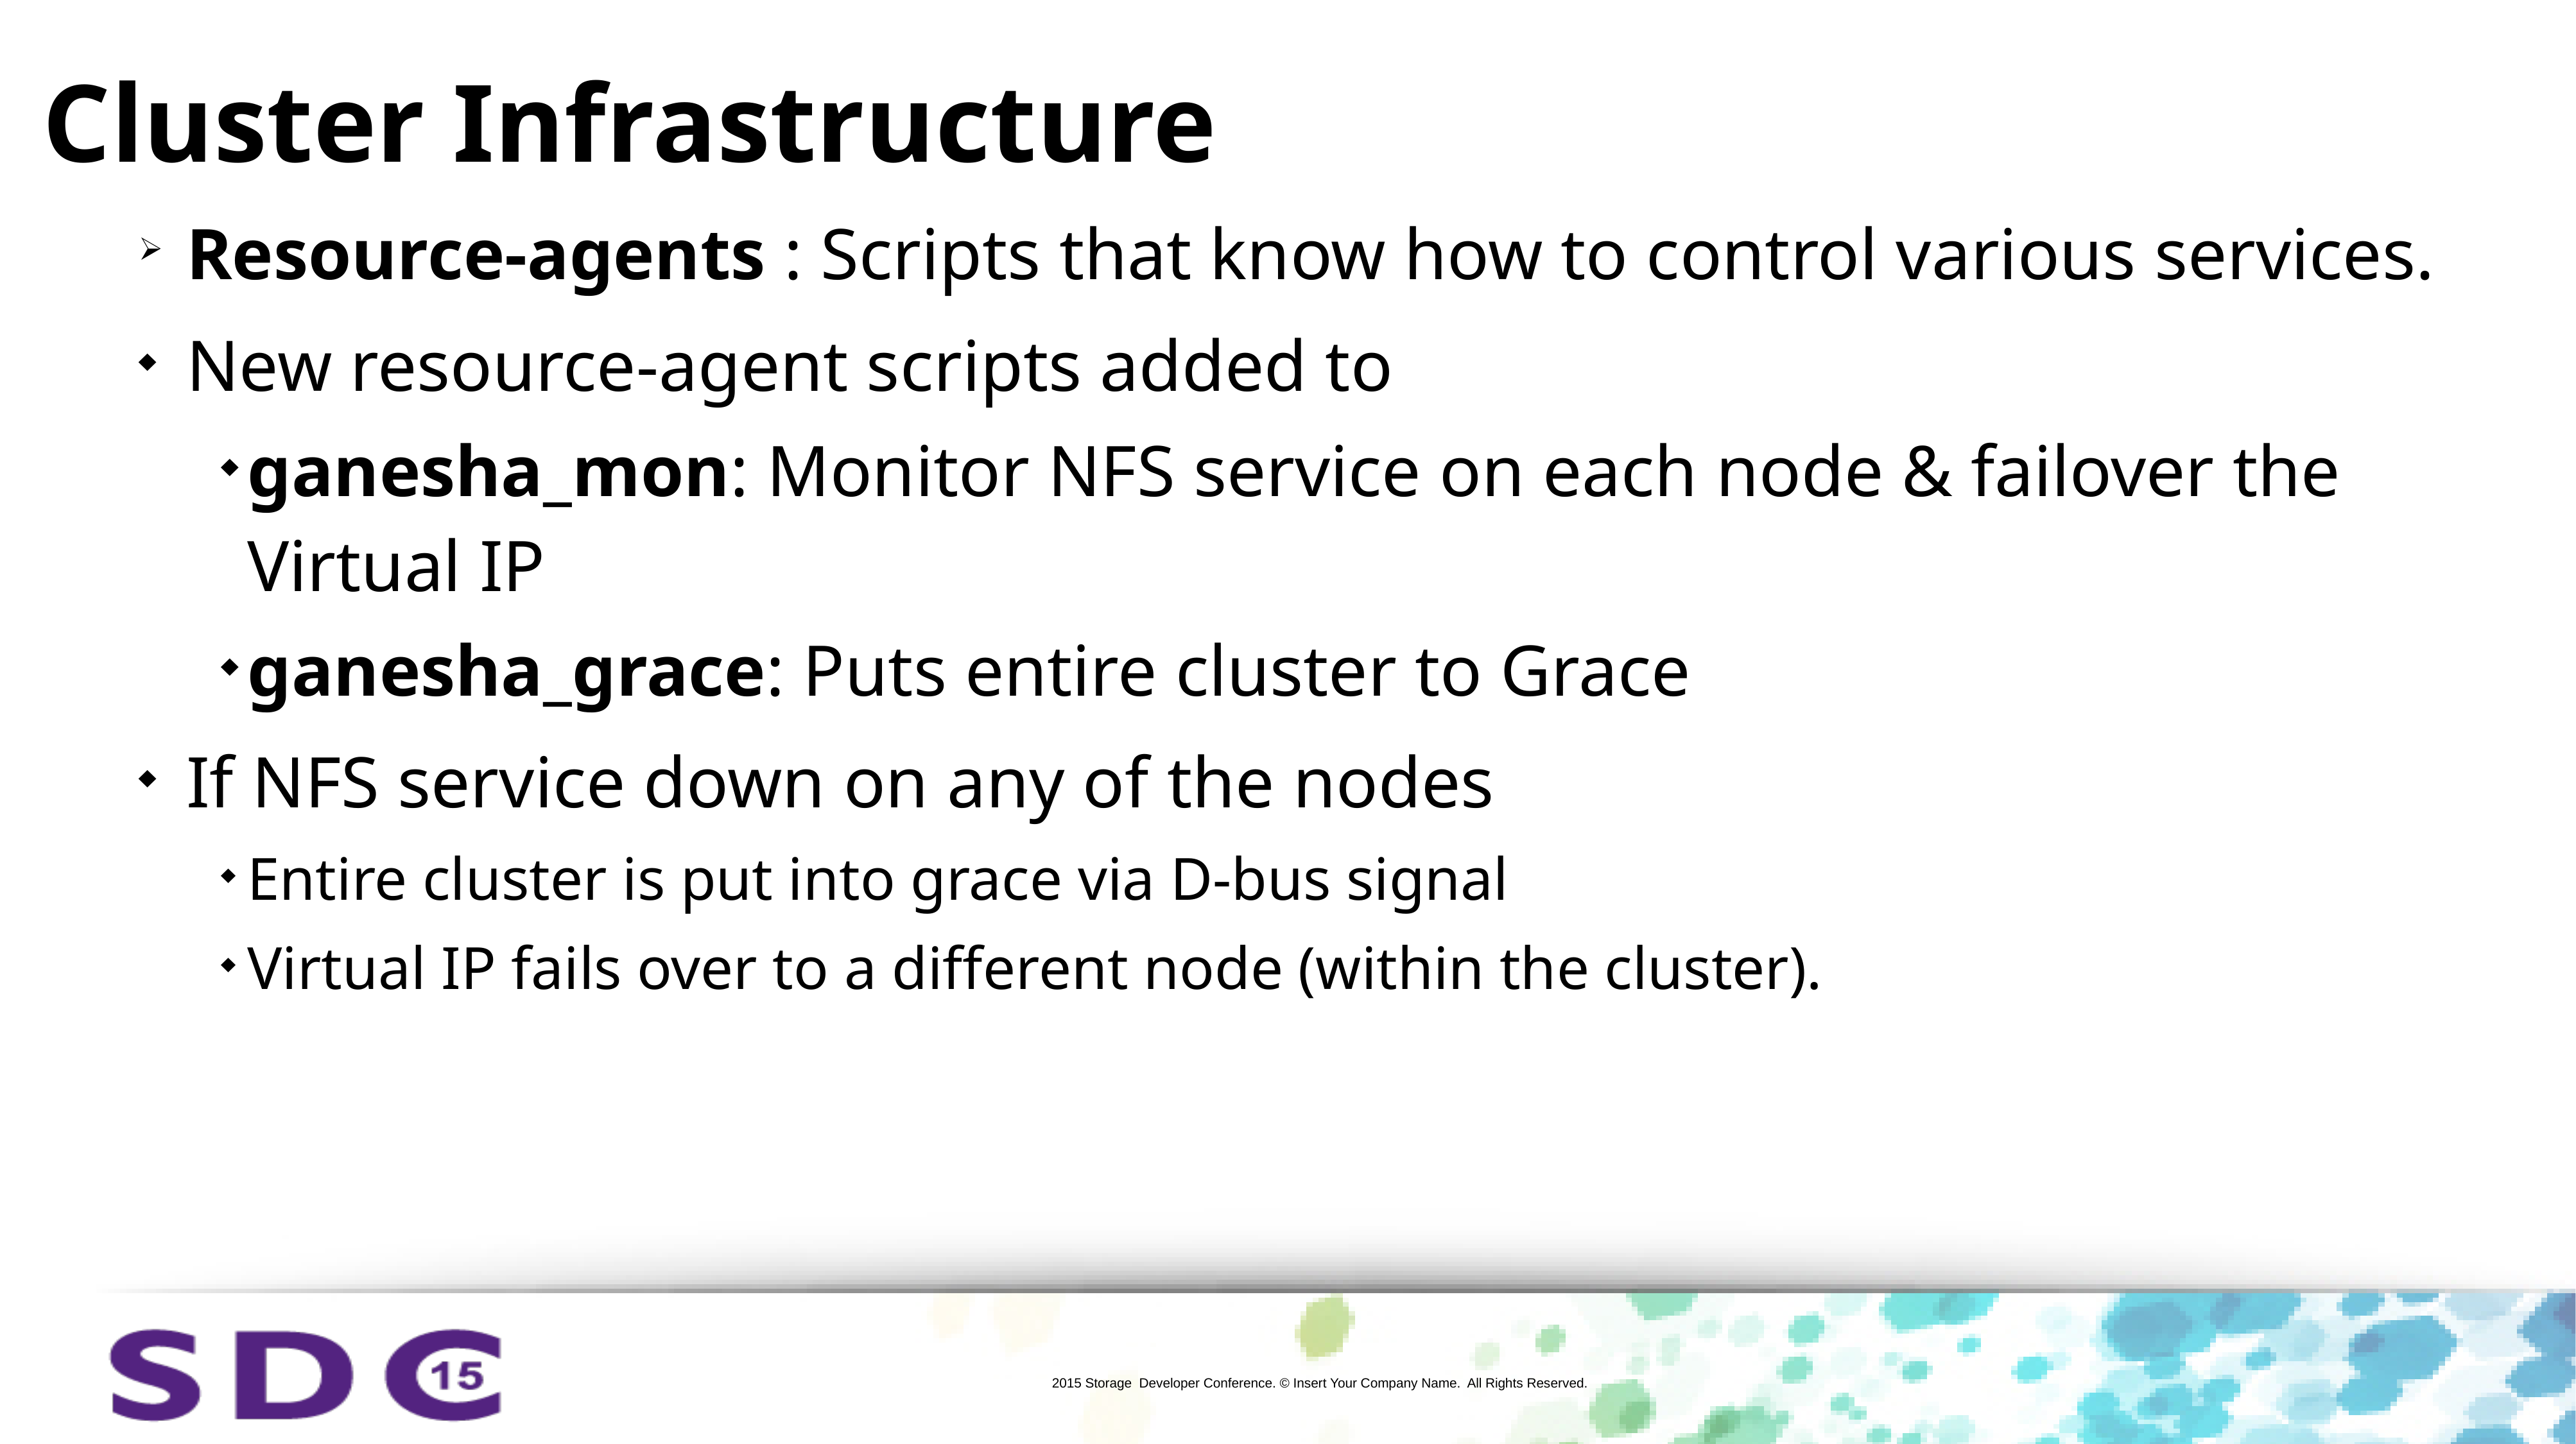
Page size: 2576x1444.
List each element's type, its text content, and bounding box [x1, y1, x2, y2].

title Cluster Infrastructure [42, 0, 2361, 241]
picture [0, 994, 2576, 1444]
list Resource-agents : Scripts that know how to control various services. New resource-agent scripts added to ganesha_mon: Monitor NFS service on each node & failover the Virtual IP ganesha_grace: Puts entire cluster to Grace If NFS service down on any of the nodes Entire cluster is put into grace via D-bus signal Virtual IP fails over to a different node (within the cluster). [128, 205, 2447, 1043]
